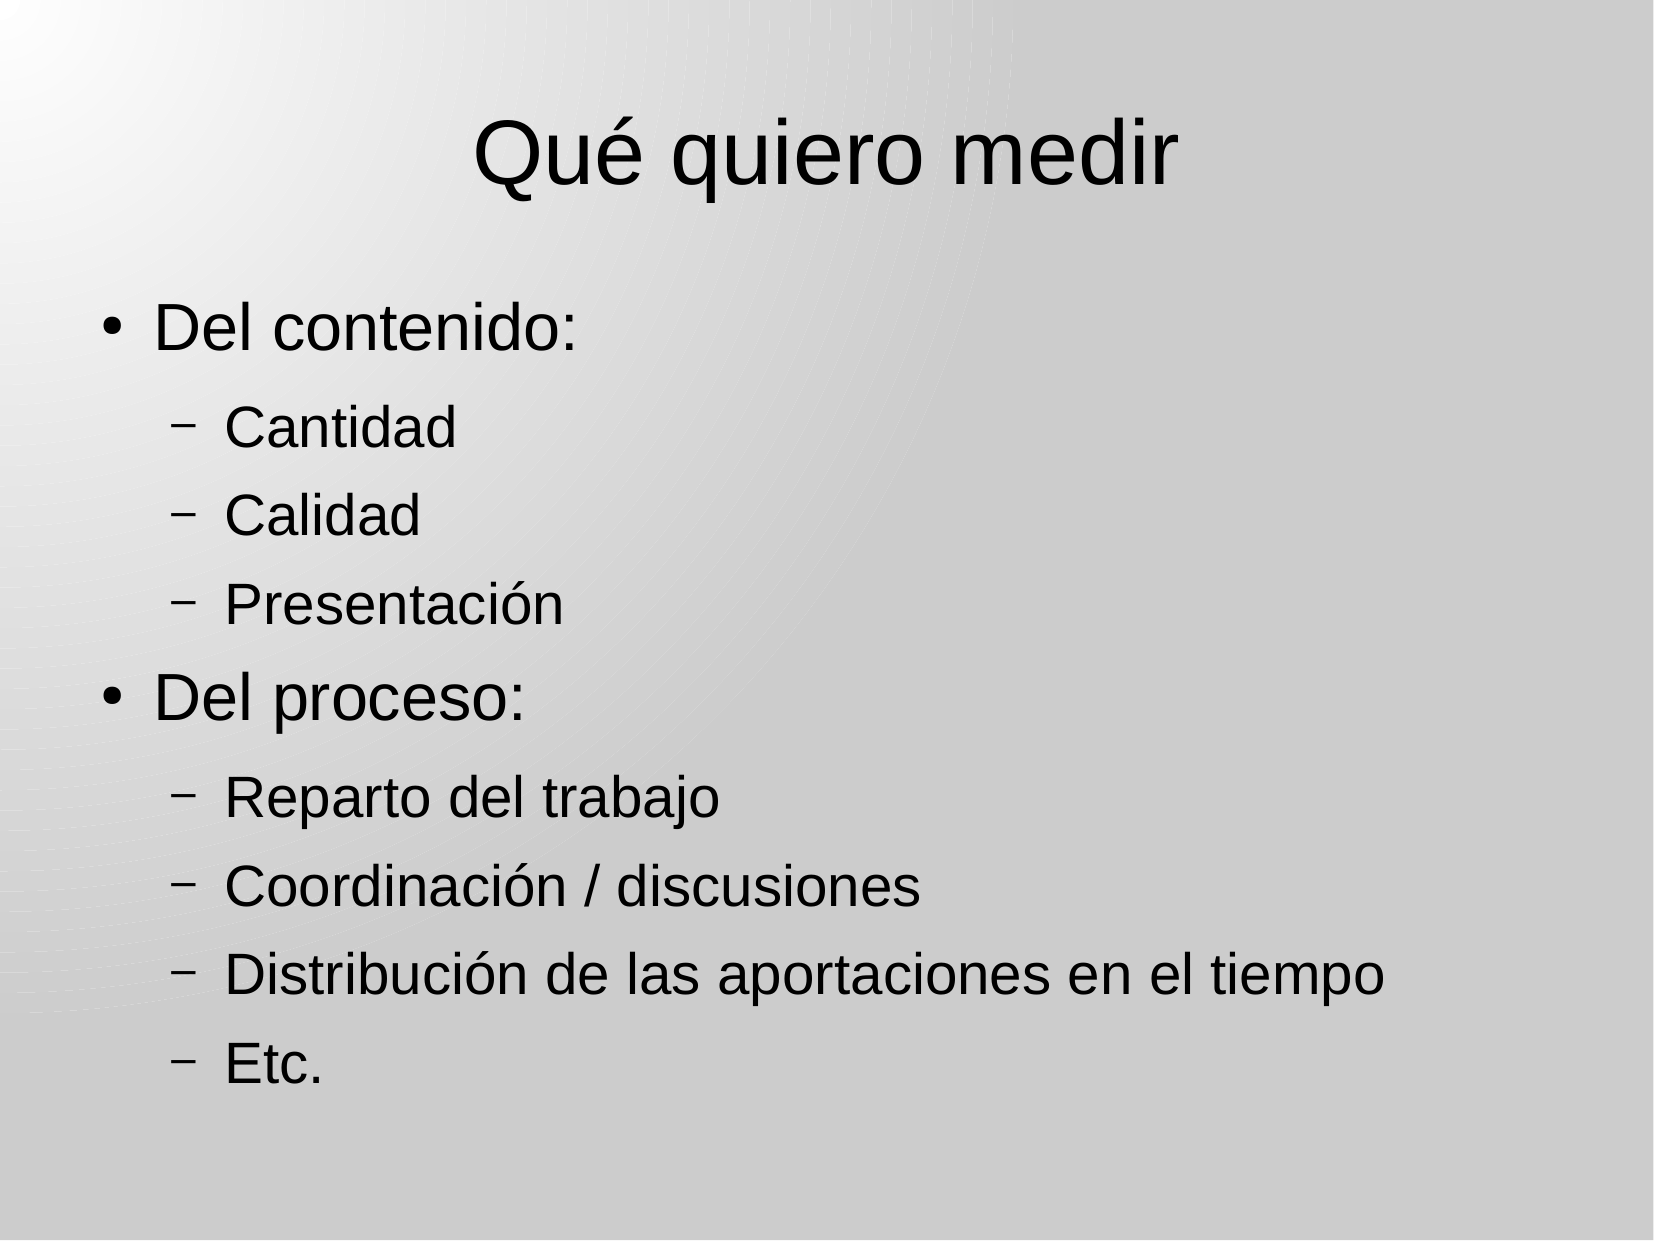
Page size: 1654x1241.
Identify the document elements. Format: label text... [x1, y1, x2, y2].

list Del contenido: Cantidad Calidad Presentación Del proceso: Reparto del trabajo Coordinación / discusiones Distribución de las aportaciones en el tiempo Etc. [82, 290, 1538, 1109]
title Qué quiero medir [82, 49, 1571, 257]
